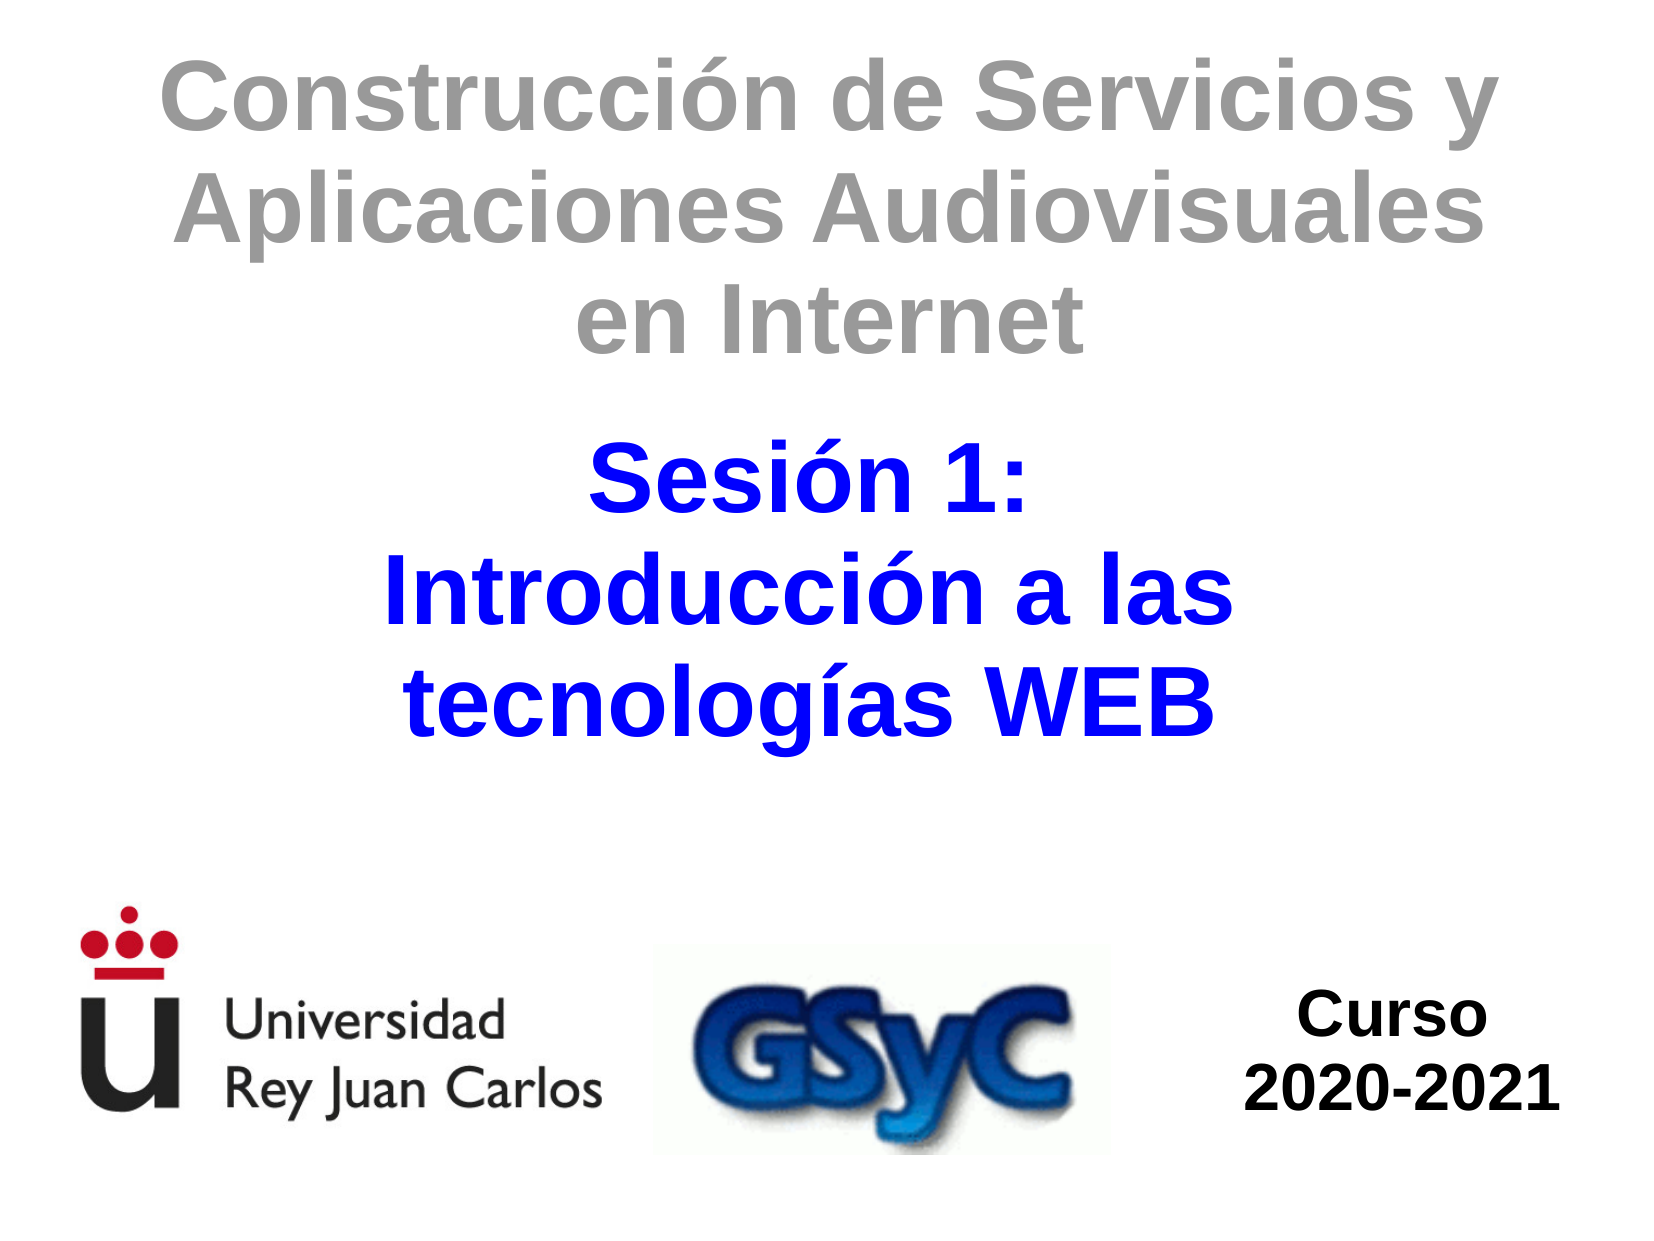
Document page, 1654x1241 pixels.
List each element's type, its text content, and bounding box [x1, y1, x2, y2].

title Construcción de Servicios y Aplicaciones Audiovisuales en Internet [144, 39, 1516, 376]
title Curso 2020-2021 [1200, 975, 1606, 1126]
picture [653, 944, 1111, 1156]
picture [46, 884, 631, 1141]
title Sesión 1: Introducción a las tecnologías WEB [135, 422, 1486, 758]
